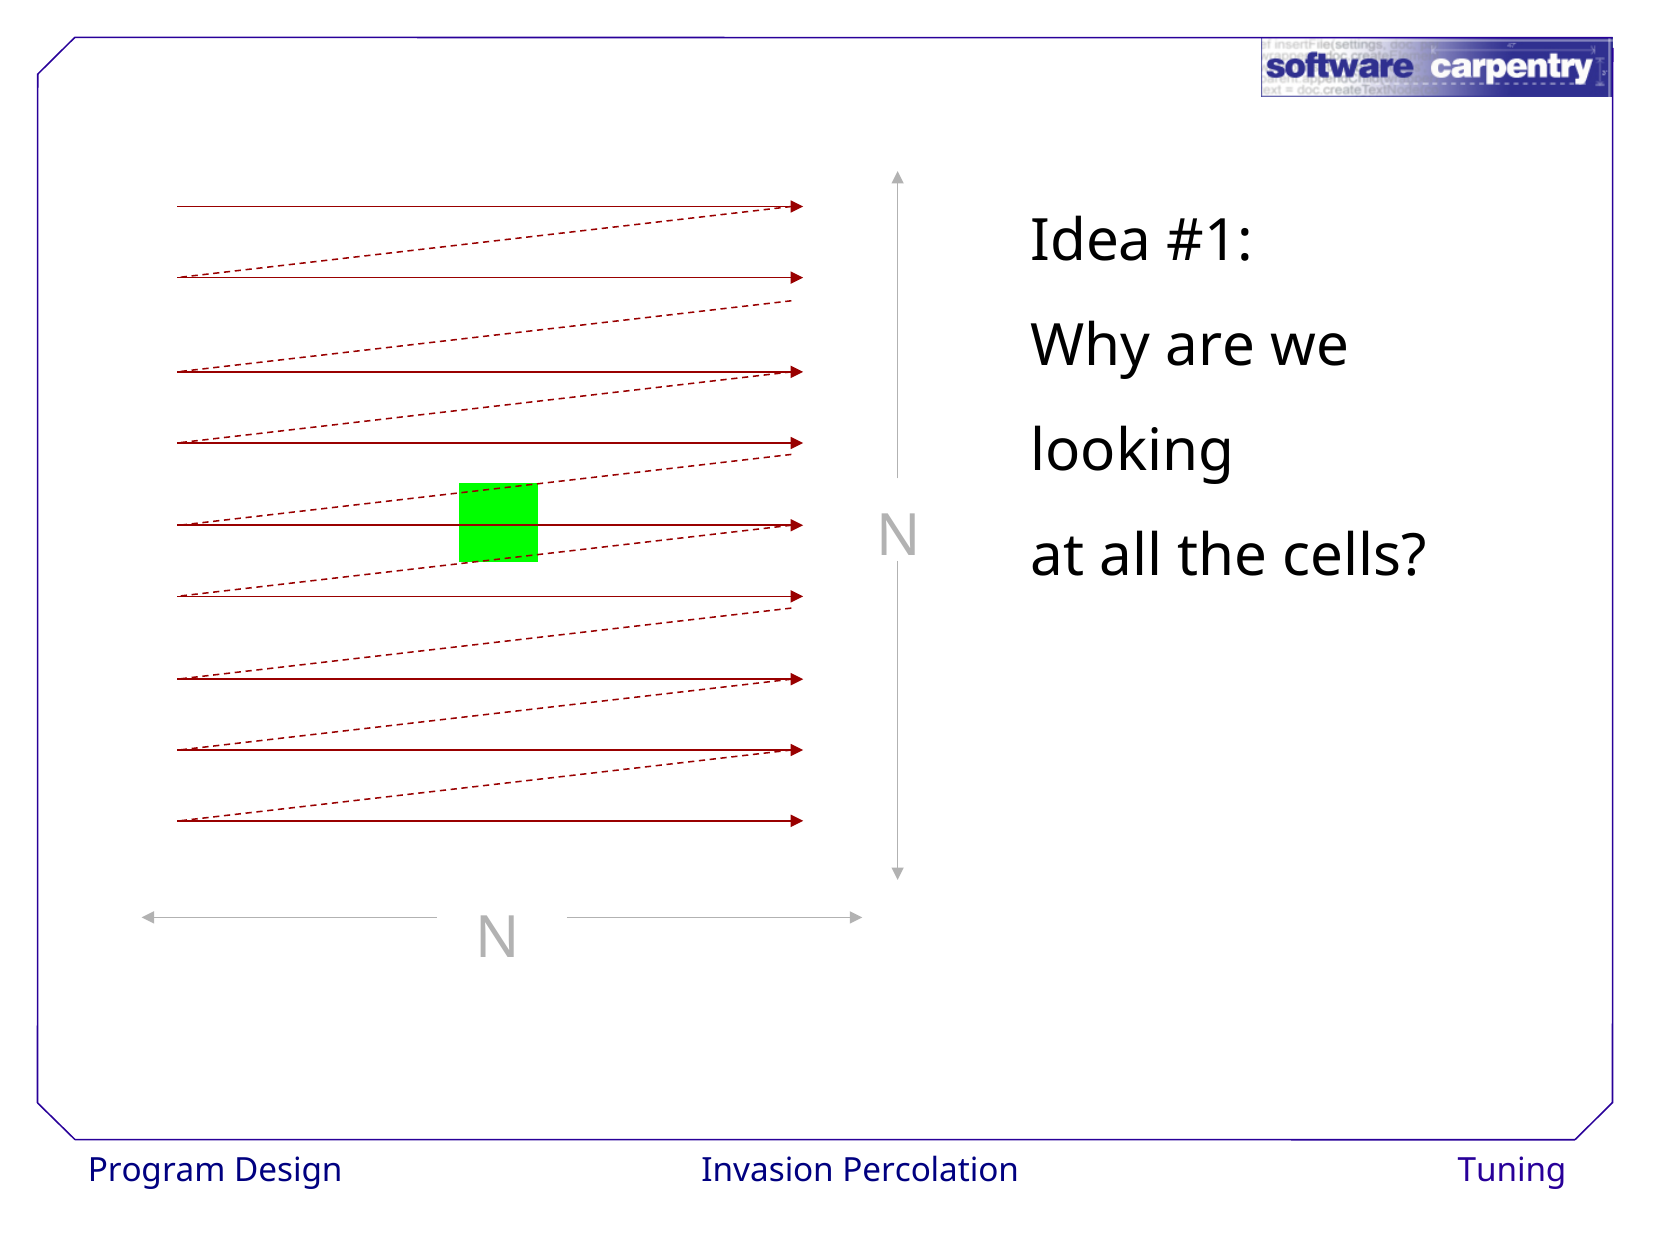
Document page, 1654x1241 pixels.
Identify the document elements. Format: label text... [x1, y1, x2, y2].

table_cell [617, 373, 696, 404]
table_cell [696, 680, 775, 720]
table_cell [459, 822, 538, 878]
table_cell [459, 751, 538, 799]
table_cell [380, 597, 459, 641]
table_cell [300, 373, 380, 404]
table_cell [221, 278, 300, 326]
table_cell [538, 444, 617, 483]
table_cell [617, 720, 696, 749]
table_cell [538, 245, 617, 277]
table_cell [380, 641, 459, 678]
table_cell [617, 799, 696, 820]
table_cell [696, 751, 775, 799]
table_cell [459, 799, 538, 820]
table_header [380, 207, 459, 245]
table_cell [617, 404, 696, 442]
table_cell [538, 526, 617, 562]
table_cell [221, 483, 300, 524]
table_cell [221, 680, 300, 720]
table_cell [617, 444, 696, 483]
table_cell [380, 483, 459, 524]
table_cell [617, 751, 696, 799]
table_cell [142, 326, 221, 404]
table_cell [696, 373, 775, 404]
text_box N [460, 856, 520, 977]
table_cell [459, 444, 538, 483]
table_header [380, 166, 459, 206]
table_cell [617, 526, 696, 562]
table_cell [459, 483, 538, 524]
table_cell [696, 720, 775, 749]
table_cell [300, 278, 380, 326]
table_cell [696, 641, 775, 678]
table_cell [380, 245, 459, 277]
table_cell [459, 245, 538, 277]
table_header [696, 207, 775, 245]
table_cell [142, 720, 221, 799]
table_cell [300, 680, 380, 720]
table_cell [617, 822, 696, 878]
table_cell [221, 799, 300, 820]
table_cell [221, 404, 300, 442]
table_cell [221, 373, 300, 404]
table_cell [775, 245, 855, 326]
table_cell [459, 278, 538, 326]
text_box Idea #1: Why are we looking at all the cells? [1015, 159, 1580, 595]
table_cell [221, 562, 300, 596]
table_cell [300, 799, 380, 820]
table_header [459, 207, 538, 245]
table_cell [617, 245, 696, 277]
table_cell [459, 373, 538, 404]
table_cell [221, 526, 300, 562]
table_cell [221, 597, 300, 641]
table_cell [696, 562, 775, 596]
table_cell [538, 822, 617, 878]
table_cell [300, 245, 380, 277]
table_cell [775, 404, 855, 483]
table_cell [300, 526, 380, 562]
table_cell [538, 720, 617, 749]
table_cell [380, 822, 459, 878]
table_cell [696, 278, 775, 326]
table_cell [775, 483, 855, 562]
table_cell [459, 641, 538, 678]
table_cell [538, 326, 617, 371]
table_cell [459, 720, 538, 749]
table_cell [538, 751, 617, 799]
table_header [538, 166, 617, 206]
table_cell [775, 641, 855, 720]
table_cell [617, 641, 696, 678]
table_cell [617, 597, 696, 641]
table_cell [142, 799, 221, 878]
table_header [142, 166, 221, 245]
table_cell [300, 720, 380, 749]
table_cell [300, 483, 380, 524]
table_cell [380, 751, 459, 799]
table_cell [538, 278, 617, 326]
table_cell [459, 404, 538, 442]
table_cell [380, 799, 459, 820]
table_header [459, 166, 538, 206]
table_header [221, 207, 300, 245]
table_cell [696, 597, 775, 641]
table_cell [538, 680, 617, 720]
table_cell [617, 483, 696, 524]
table_cell [380, 720, 459, 749]
table_cell [142, 404, 221, 483]
table_cell [538, 799, 617, 820]
table_cell [696, 799, 775, 820]
table_cell [696, 483, 775, 524]
table_cell [221, 751, 300, 799]
table_header [696, 166, 775, 206]
table_cell [300, 641, 380, 678]
table_cell [775, 799, 855, 878]
table_cell [380, 326, 459, 371]
table_cell [300, 597, 380, 641]
table_cell [300, 822, 380, 878]
table_cell [380, 562, 459, 596]
table_cell [300, 326, 380, 371]
table_cell [538, 483, 617, 524]
table_cell [696, 822, 775, 878]
table_cell [459, 526, 538, 562]
table_cell [142, 562, 221, 641]
table_header [617, 166, 696, 206]
table_cell [617, 278, 696, 326]
table_cell [300, 562, 380, 596]
table_cell [221, 444, 300, 483]
table_header [538, 207, 617, 245]
table_cell [459, 680, 538, 720]
table_cell [300, 751, 380, 799]
table_cell [380, 404, 459, 442]
text_box N [862, 454, 922, 576]
table_cell [300, 404, 380, 442]
table_cell [617, 326, 696, 371]
table_cell [696, 526, 775, 562]
table_cell [380, 373, 459, 404]
table_cell [142, 641, 221, 720]
table_cell [696, 404, 775, 442]
table_cell [142, 483, 221, 562]
table_cell [617, 680, 696, 720]
table_cell [538, 562, 617, 596]
table_cell [775, 720, 855, 799]
table_header [775, 166, 855, 245]
table_cell [459, 326, 538, 371]
table_cell [696, 326, 775, 371]
table_header [300, 166, 380, 206]
table_cell [221, 720, 300, 749]
table_cell [459, 562, 538, 596]
table_cell [538, 641, 617, 678]
table_cell [538, 597, 617, 641]
table_cell [221, 641, 300, 678]
picture [1261, 39, 1613, 97]
table_cell [300, 444, 380, 483]
table_header [300, 207, 380, 245]
table_cell [221, 245, 300, 277]
table_cell [380, 526, 459, 562]
table_cell [617, 562, 696, 596]
table_cell [696, 444, 775, 483]
table_header [617, 207, 696, 245]
table_cell [696, 245, 775, 277]
table_cell [380, 444, 459, 483]
table_header [221, 166, 300, 206]
table_cell [221, 822, 300, 878]
table_cell [538, 404, 617, 442]
table_cell [221, 326, 300, 371]
table_cell [538, 373, 617, 404]
table_cell [775, 562, 855, 641]
table_cell [775, 326, 855, 404]
table_cell [380, 278, 459, 326]
table_cell [380, 680, 459, 720]
table_cell [459, 597, 538, 641]
table_cell [142, 245, 221, 326]
